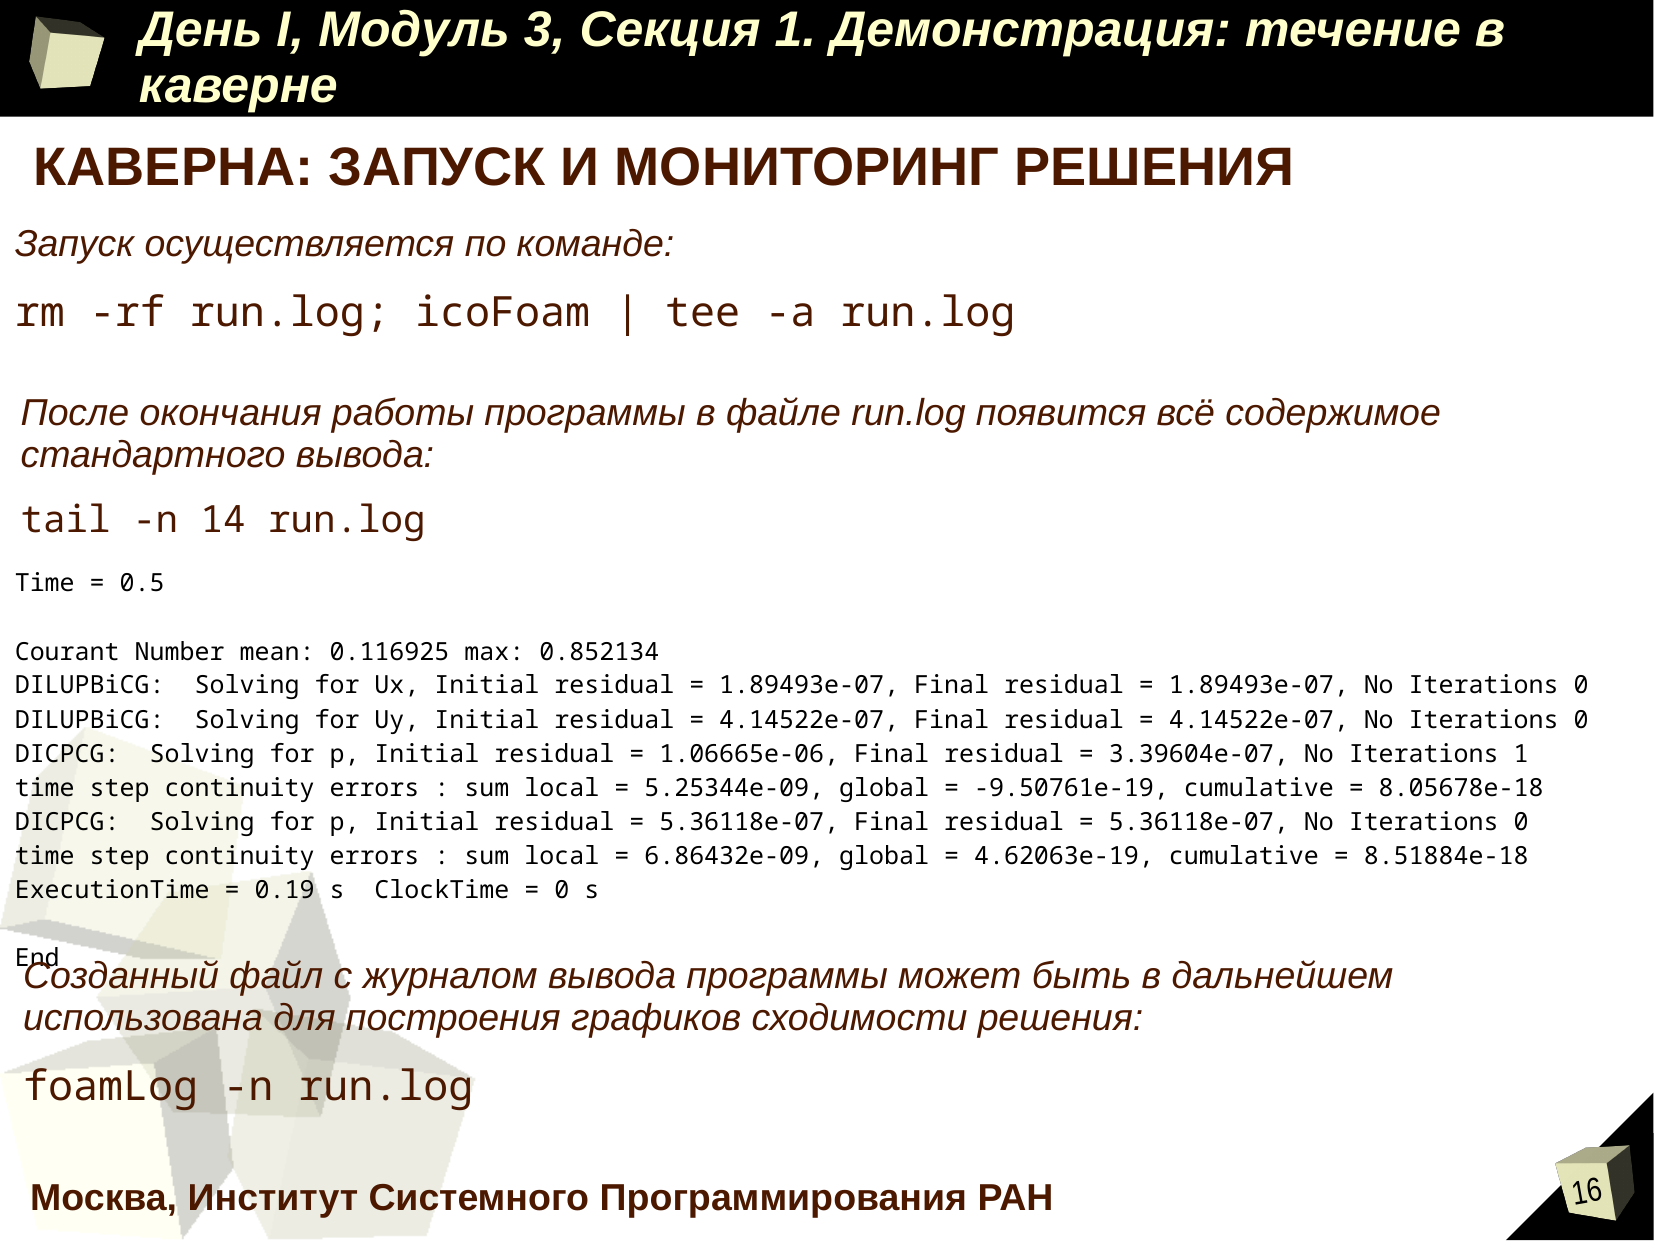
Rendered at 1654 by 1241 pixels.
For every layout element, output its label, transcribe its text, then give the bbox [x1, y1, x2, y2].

text_box КАВЕРНА: ЗАПУСК И МОНИТОРИНГ РЕШЕНИЯ [18, 128, 1619, 214]
text_box Запуск осуществляется по команде: rm -rf run.log; icoFoam | tee -a run.log [0, 214, 1654, 337]
text_box Time = 0.5 Courant Number mean: 0.116925 max: 0.852134 DILUPBiCG: Solving for Ux, Initial residual = 1.89493e-07, Final residual = 1.89493e-07, No Iterations 0 DILUPBiCG: Solving for Uy, Initial residual = 4.14522e-07, Final residual = 4.14522e-07, No Iterations 0 DICPCG: Solving for p, Initial residual = 1.06665e-06, Final residual = 3.39604e-07, No Iterations 1 time step continuity errors : sum local = 5.25344e-09, global = -9.50761e-19, cumulative = 8.05678e-18 DICPCG: Solving for p, Initial residual = 5.36118e-07, Final residual = 5.36118e-07, No Iterations 0 time step continuity errors : sum local = 6.86432e-09, global = 4.62063e-19, cumulative = 8.51884e-18 ExecutionTime = 0.19 s ClockTime = 0 s End [0, 557, 1654, 916]
picture [464, 1193, 472, 1198]
text_box После окончания работы программы в файле run.log появится всё содержимое стандартного вывода: tail -n 14 run.log [5, 383, 1654, 544]
picture [0, 916, 477, 1241]
text_box Созданный файл с журналом вывода программы может быть в дальнейшем использована для построения графиков сходимости решения: foamLog -n run.log [8, 947, 1654, 1112]
